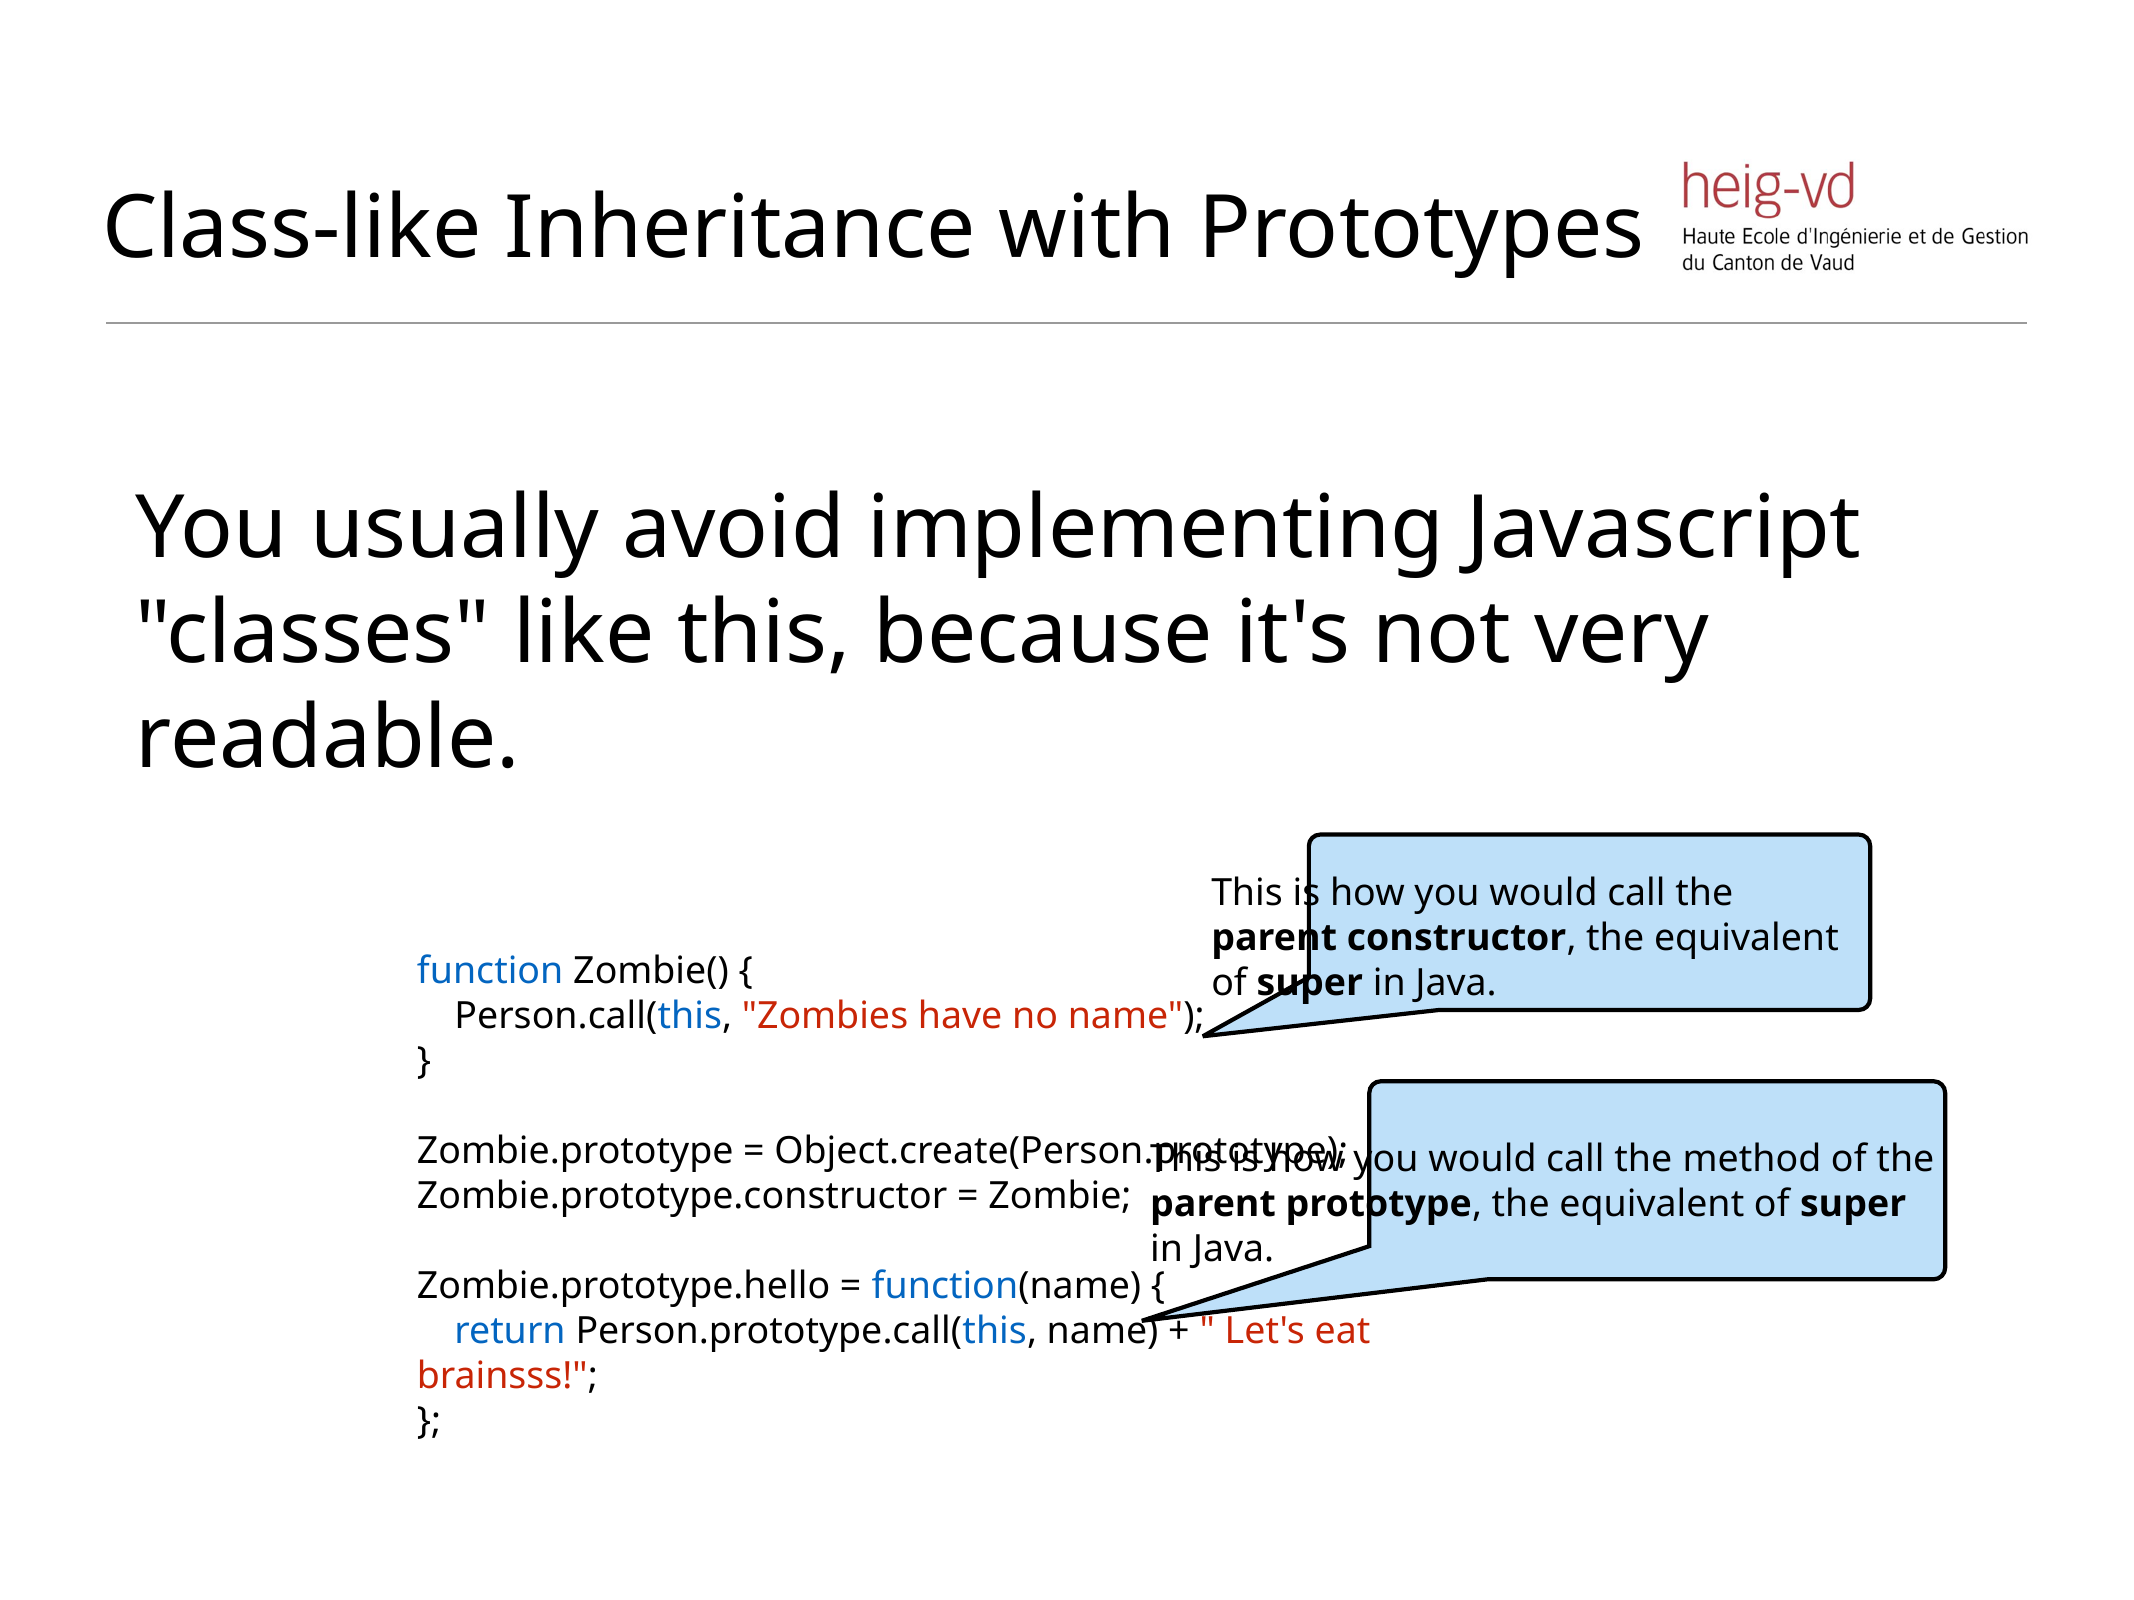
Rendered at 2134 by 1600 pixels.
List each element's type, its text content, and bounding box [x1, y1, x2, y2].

text_box This is how you would call the parent constructor, the equivalent of super in Java. [1202, 834, 1871, 1037]
title Class-like Inheritance with Prototypes [93, 54, 2040, 284]
text_box function Zombie() { Person.call(this, "Zombies have no name"); } Zombie.prototype = Object.create(Person.prototype); Zombie.prototype.constructor = Zombie; Zombie.prototype.hello = function(name) { return Person.prototype.call(this, name) + " Let's eat brainsss!"; }; [408, 960, 1533, 1428]
text_box You usually avoid implementing Javascript "classes" like this, because it's not very readable. [127, 461, 2006, 794]
text_box This is how you would call the method of the parent prototype, the equivalent of super in Java. [1141, 1081, 1946, 1321]
